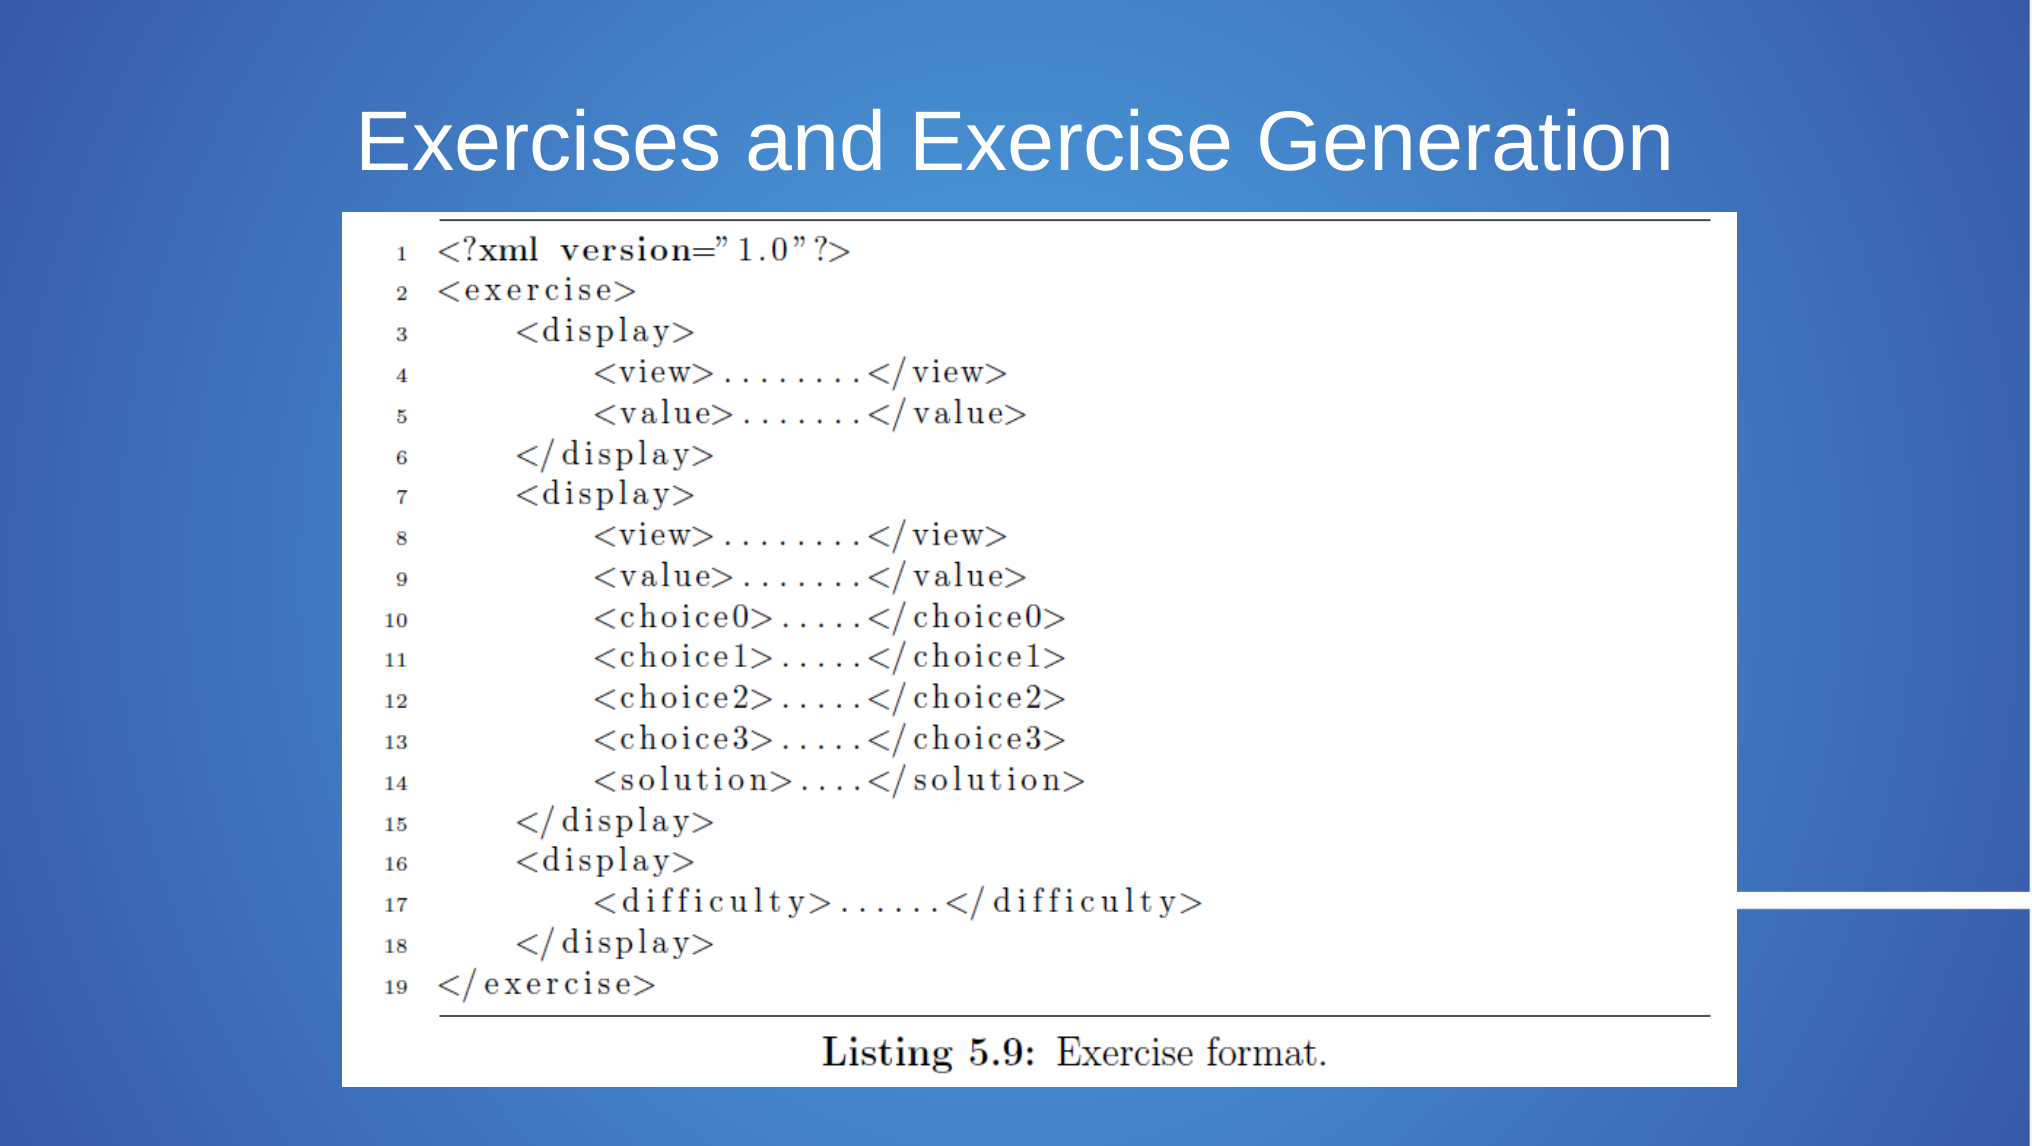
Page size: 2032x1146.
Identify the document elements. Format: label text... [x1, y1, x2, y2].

picture [0, 0, 2032, 1146]
title Exercises and Exercise Generation [101, 45, 1930, 237]
